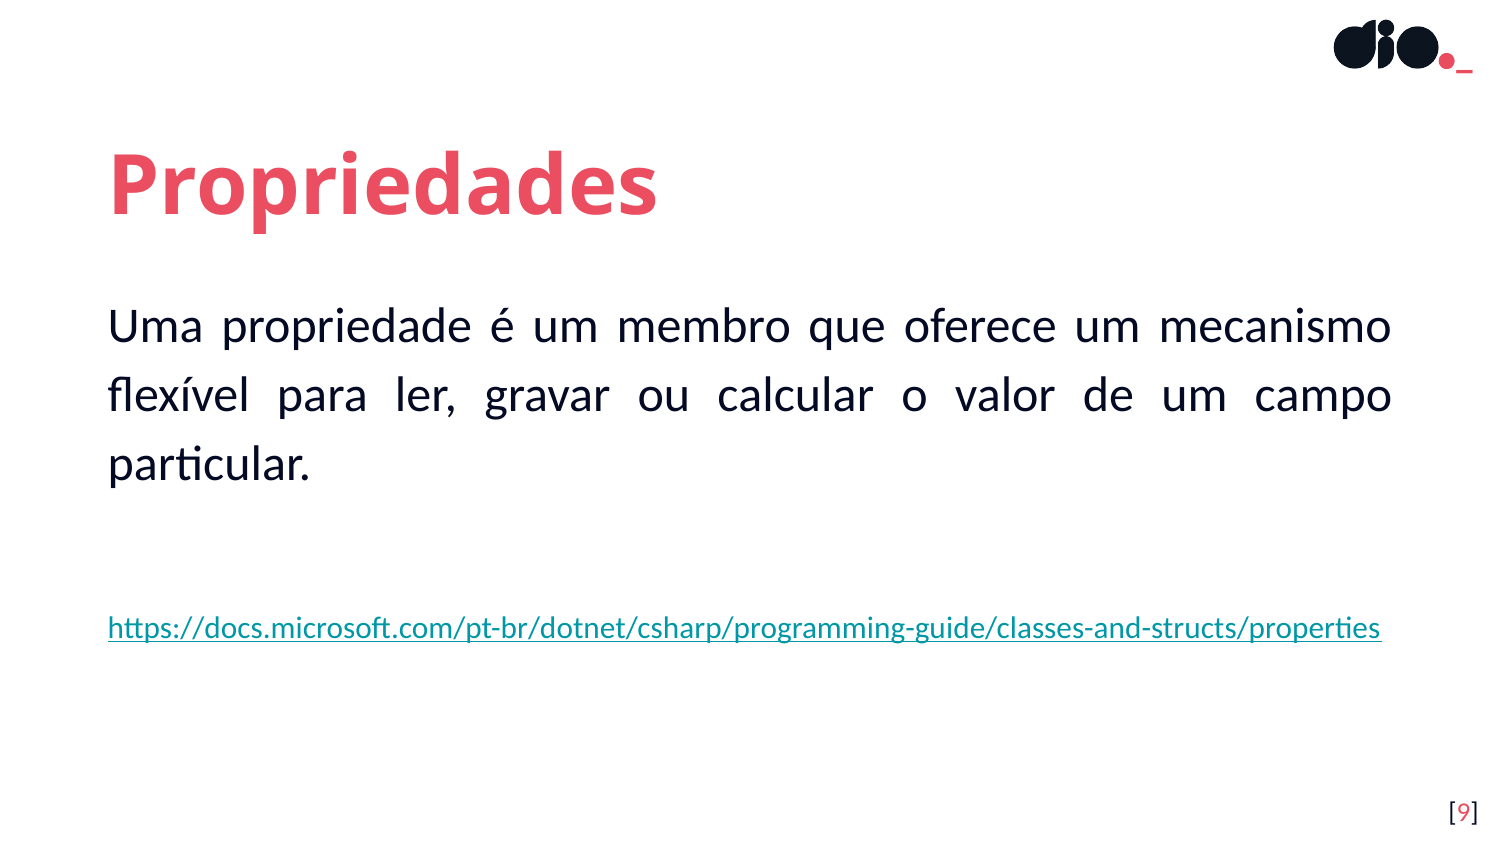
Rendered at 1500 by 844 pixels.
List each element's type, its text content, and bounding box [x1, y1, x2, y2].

slide_number [<number>] [1403, 779, 1494, 844]
text_box Uma propriedade é um membro que oferece um mecanismo flexível para ler, gravar ou calcular o valor de um campo particular. https://docs.microsoft.com/pt-br/dotnet/csharp/programming-guide/classes-and-structs/properties [92, 243, 1408, 749]
text_box Propriedades [92, 104, 1408, 243]
picture [1333, 19, 1473, 74]
